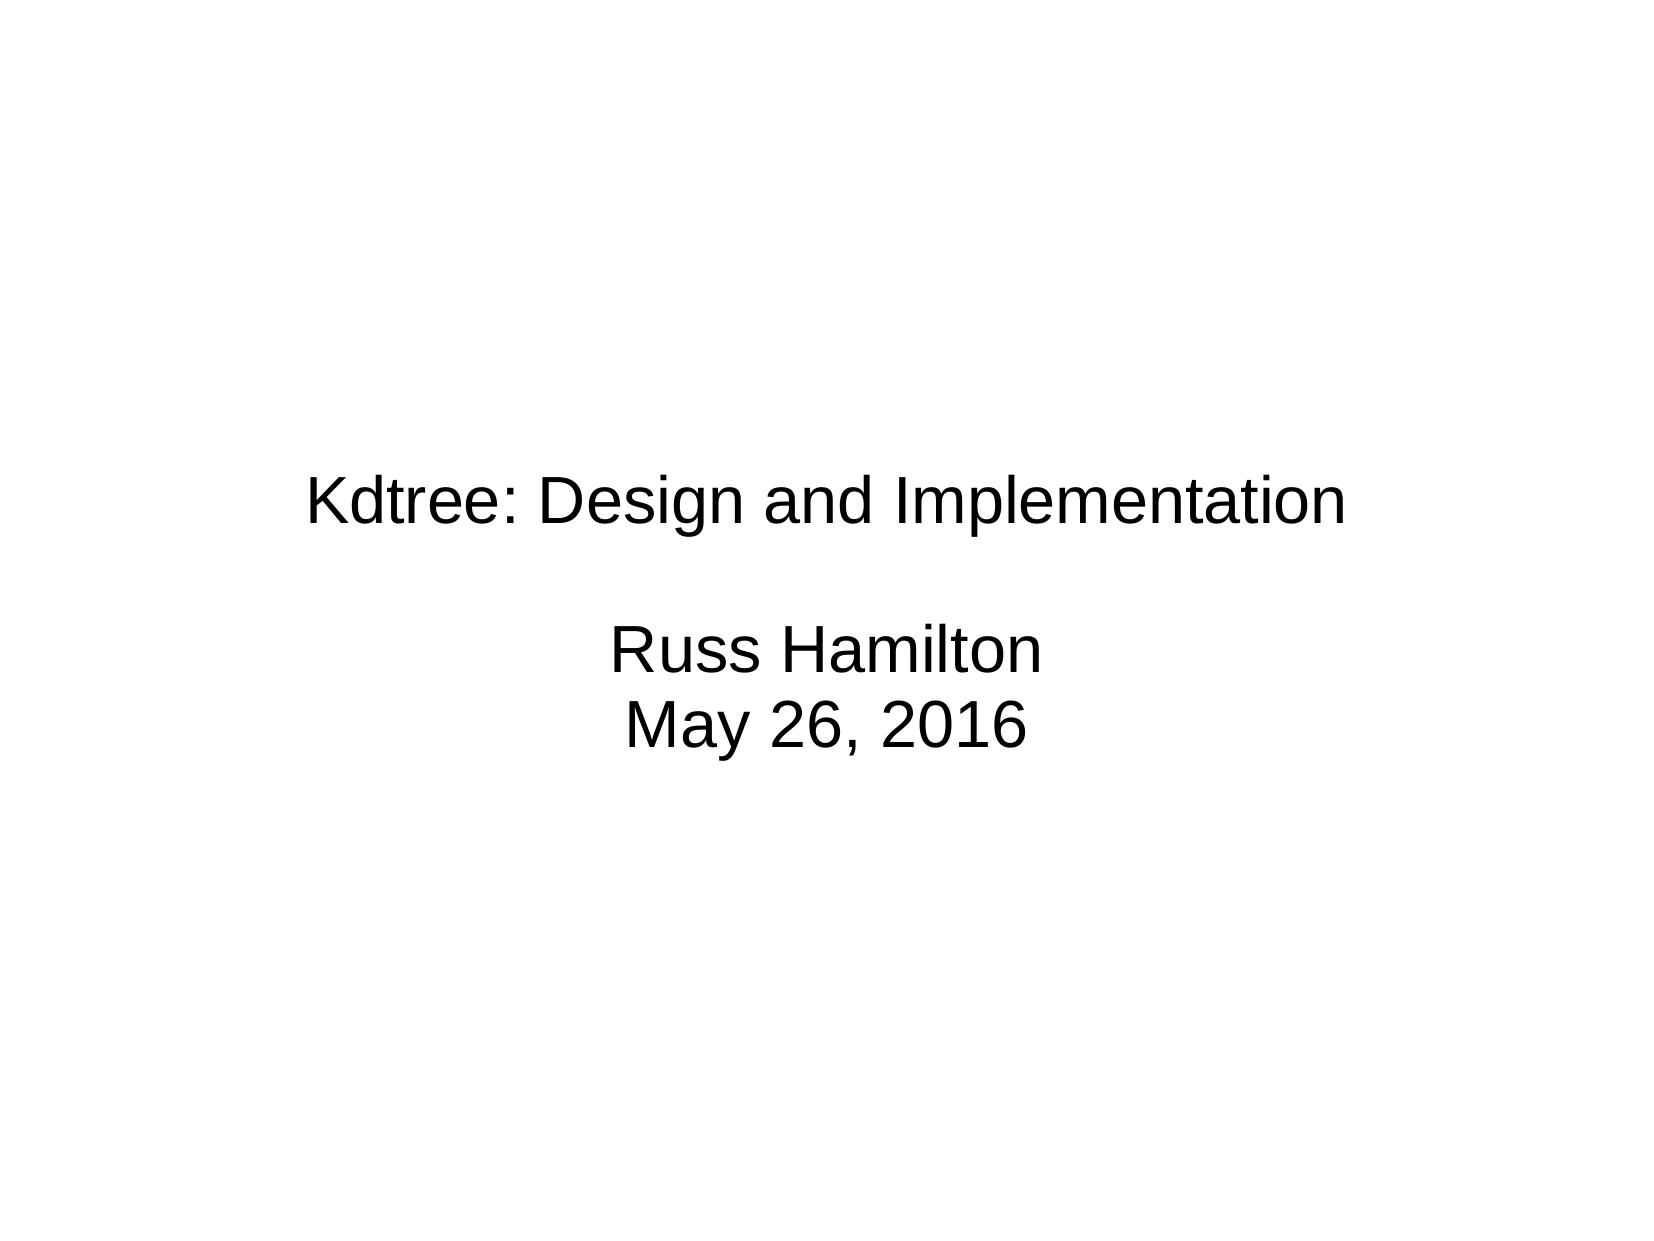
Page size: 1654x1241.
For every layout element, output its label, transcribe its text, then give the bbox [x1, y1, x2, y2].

subtitle Kdtree: Design and Implementation Russ Hamilton May 26, 2016 [82, 290, 1571, 1010]
